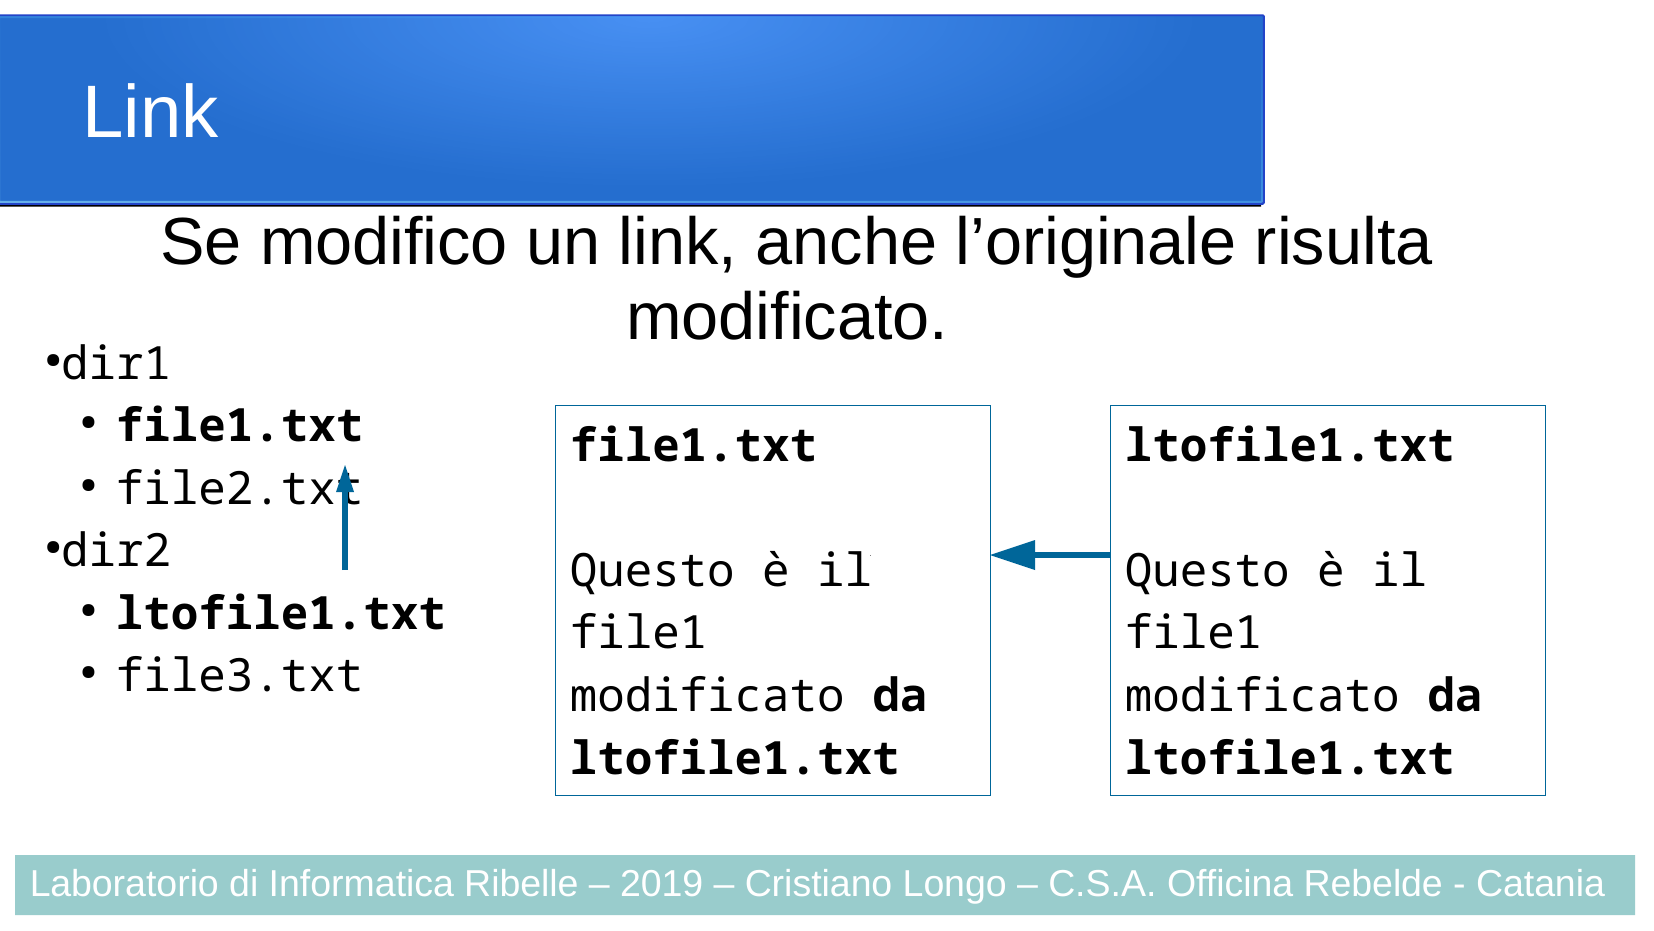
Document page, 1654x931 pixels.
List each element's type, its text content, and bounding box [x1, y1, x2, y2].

text_box Laboratorio di Informatica Ribelle – 2019 – Cristiano Longo – C.S.A. Officina Rebelde - Catania [15, 855, 1636, 916]
subtitle Se modifico un link, anche l’originale risulta modificato. [0, 198, 1591, 361]
text_box dir1 file1.txt file2.txt dir2 ltofile1.txt file3.txt [45, 345, 871, 766]
text_box file1.txt Questo è il file1 modificato da ltofile1.txt [555, 405, 991, 781]
title Link [82, 35, 1235, 189]
text_box ltofile1.txt Questo è il file1 modificato da ltofile1.txt [1110, 405, 1546, 781]
